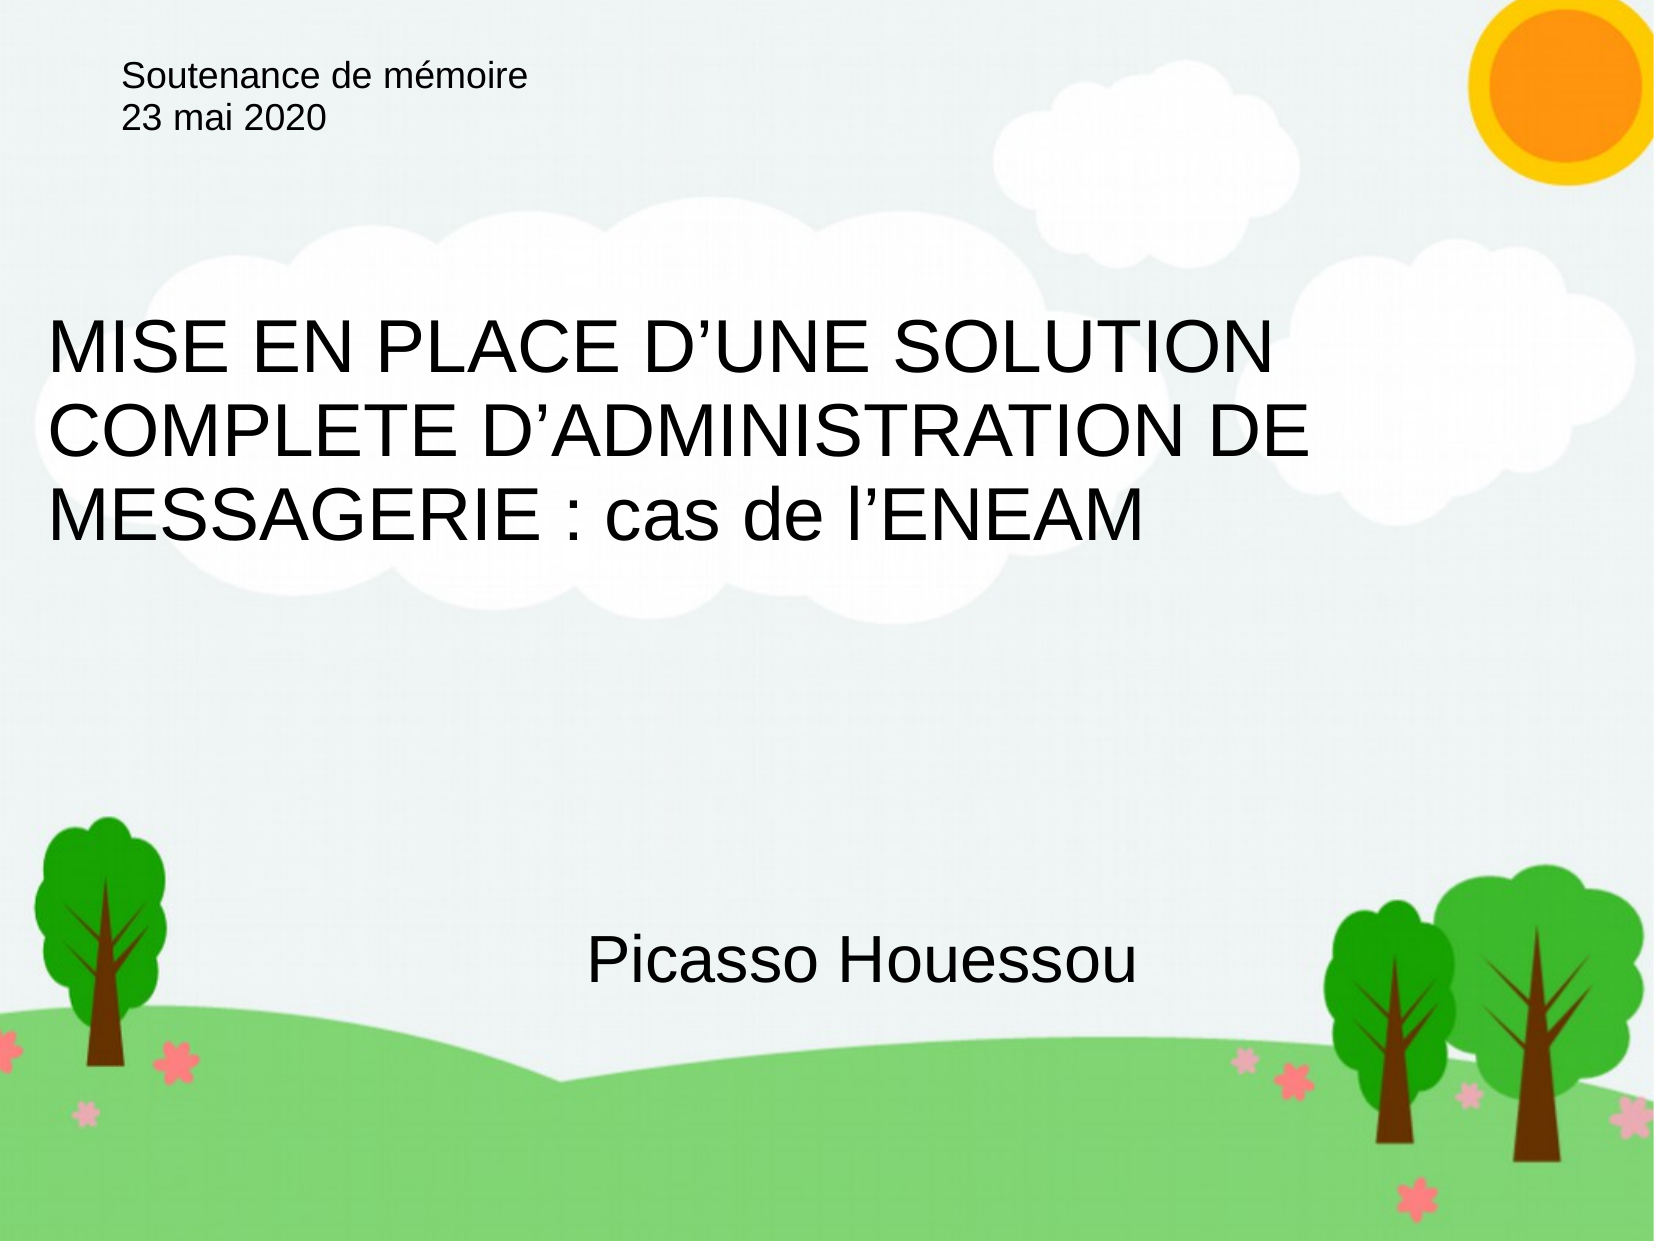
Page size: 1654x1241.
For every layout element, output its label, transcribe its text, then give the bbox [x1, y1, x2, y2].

title MISE EN PLACE D’UNE SOLUTION COMPLETE D’ADMINISTRATION DE MESSAGERIE : cas de l’ENEAM [47, 224, 1512, 636]
text_box Soutenance de mémoire 23 mai 2020 [106, 47, 981, 147]
subtitle Picasso Houessou [437, 880, 1288, 1040]
picture [0, 0, 1654, 1241]
